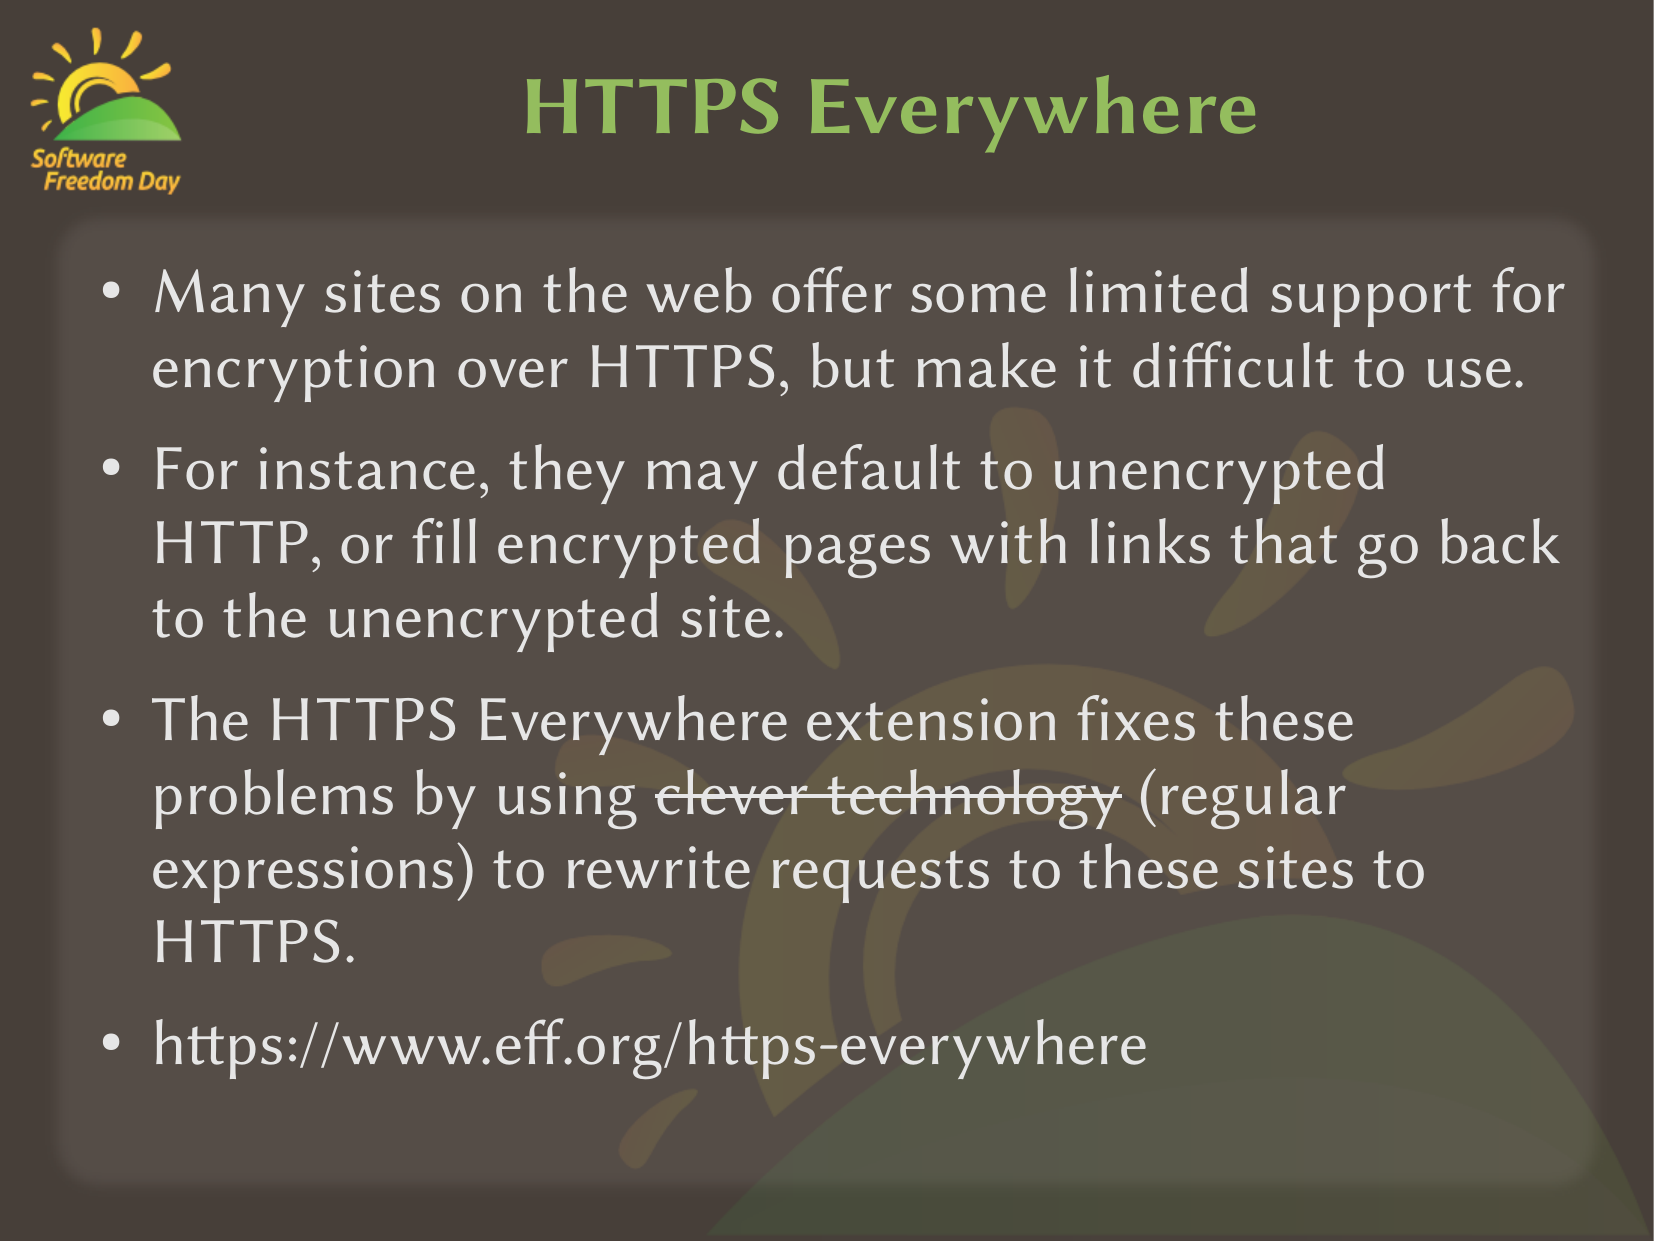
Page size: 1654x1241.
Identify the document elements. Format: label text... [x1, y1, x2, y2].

title HTTPS Everywhere [210, 9, 1571, 205]
list Many sites on the web offer some limited support for encryption over HTTPS, but make it difficult to use. For instance, they may default to unencrypted HTTP, or fill encrypted pages with links that go back to the unencrypted site. The HTTPS Everywhere extension fixes these problems by using clever technology (regular expressions) to rewrite requests to these sites to HTTPS. https://www.eff.org/https-everywhere [82, 255, 1571, 1141]
picture [0, 0, 1654, 1241]
